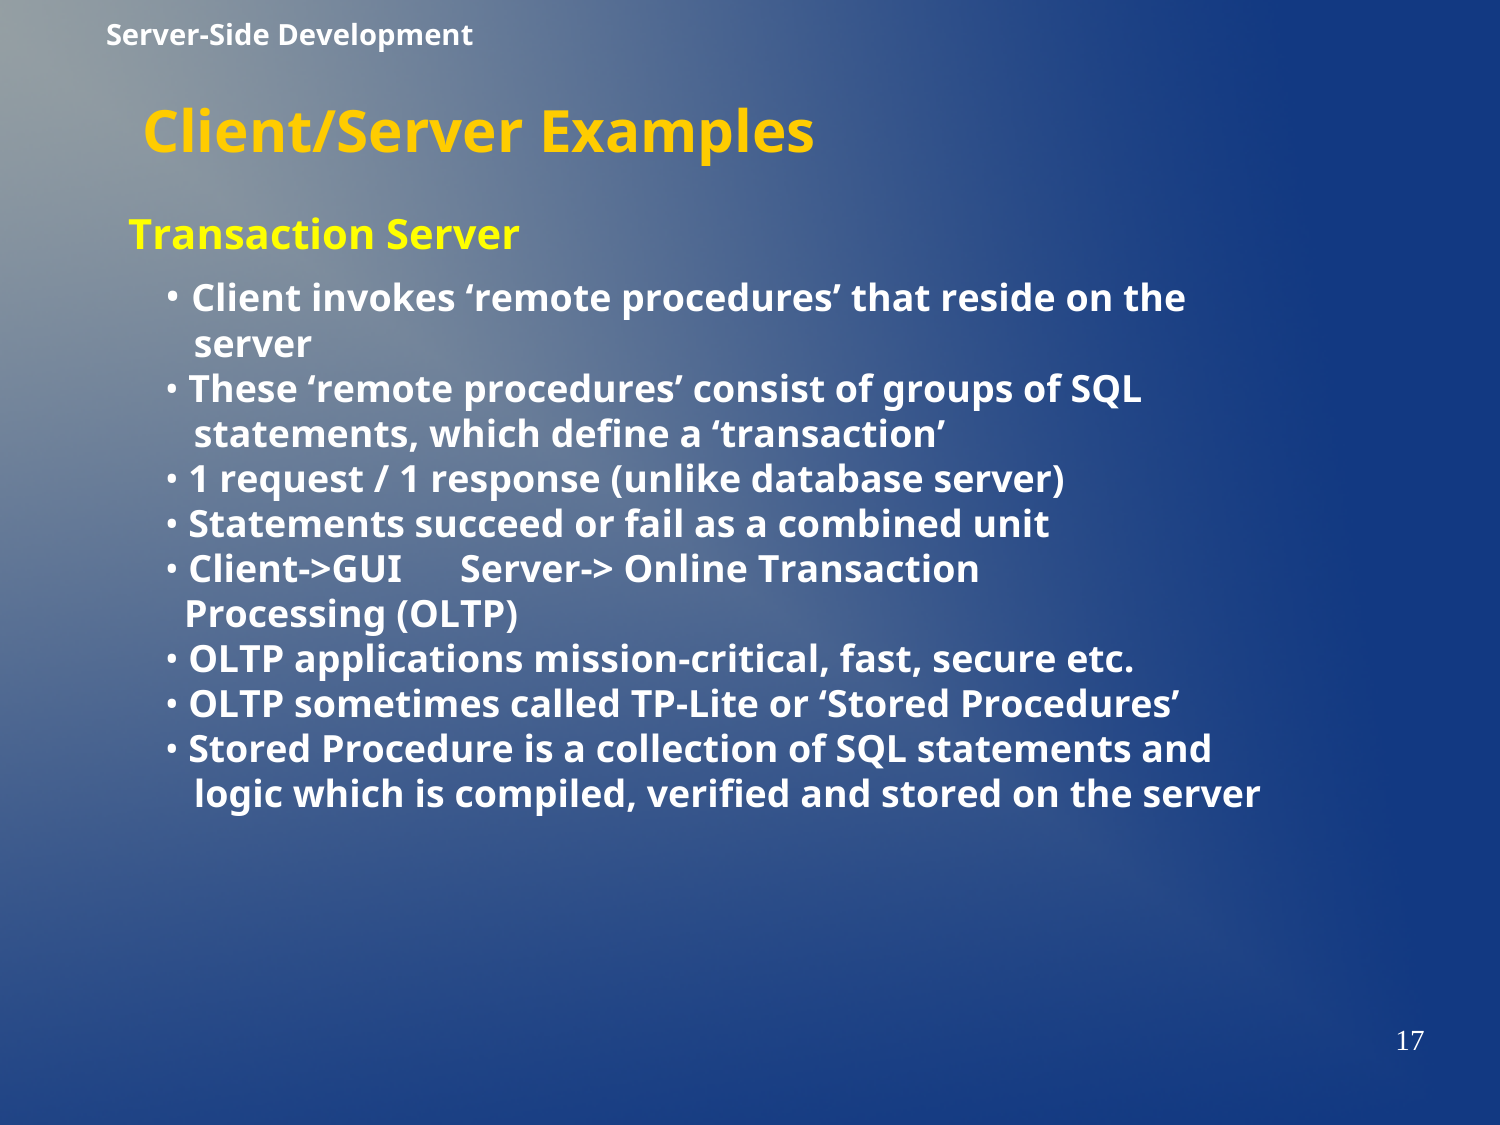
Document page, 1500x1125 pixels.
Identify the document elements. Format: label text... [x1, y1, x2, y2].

text_box Server-Side Development [83, 8, 489, 59]
text_box Client invokes ‘remote procedures’ that reside on the server These ‘remote procedures’ consist of groups of SQL statements, which define a ‘transaction’ 1 request / 1 response (unlike database server) Statements succeed or fail as a combined unit Client->GUI Server-> Online Transaction Processing (OLTP) OLTP applications mission-critical, fast, secure etc. OLTP sometimes called TP-Lite or ‘Stored Procedures’ Stored Procedure is a collection of SQL statements and logic which is compiled, verified and stored on the server [149, 262, 1278, 823]
text_box Transaction Server [113, 200, 536, 266]
text_box Client/Server Examples [127, 86, 831, 172]
picture [0, 0, 1500, 1125]
